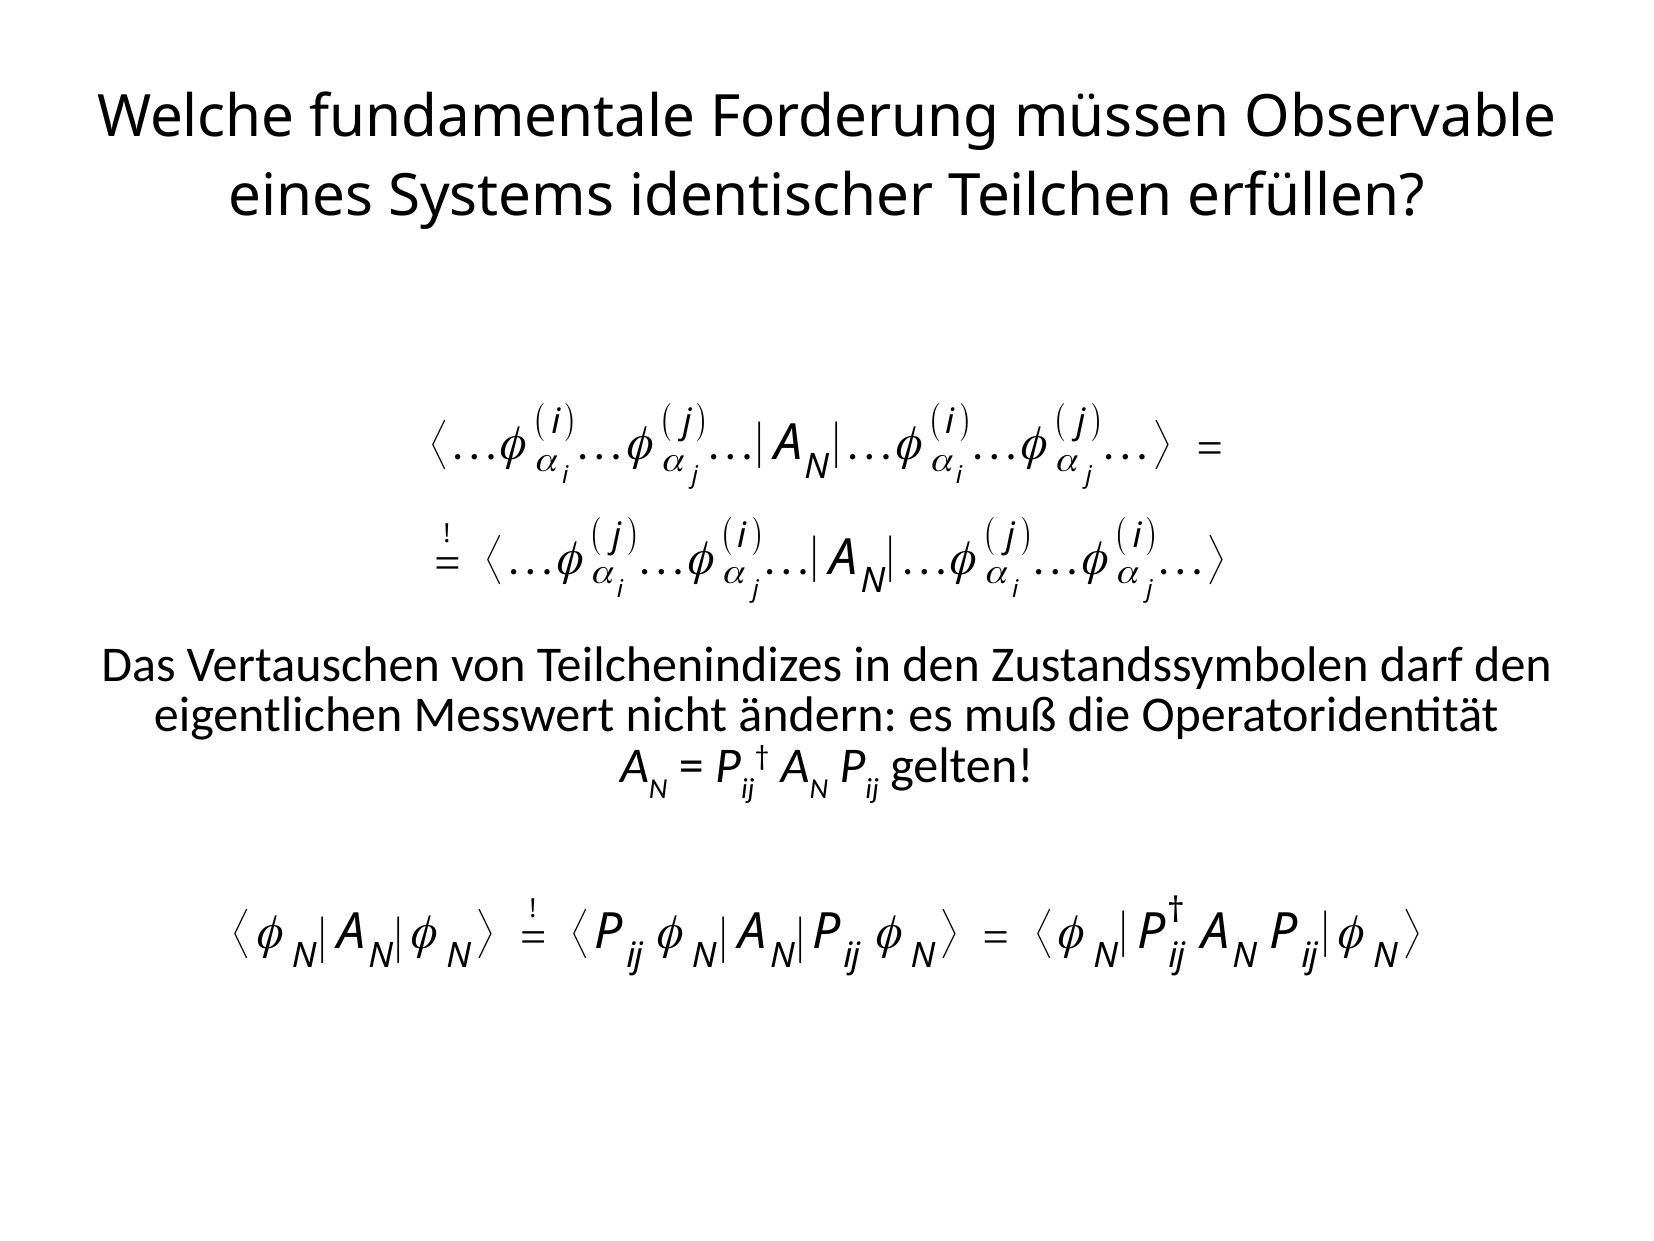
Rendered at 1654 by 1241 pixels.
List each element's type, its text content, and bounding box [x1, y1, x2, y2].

chart [226, 889, 1428, 977]
chart [421, 400, 1233, 604]
subtitle Das Vertauschen von Teilchenindizes in den Zustandssymbolen darf den eigentlichen Messwert nicht ändern: es muß die Operatoridentität AN = Pij† AN Pij gelten! [82, 290, 1571, 1010]
title Welche fundamentale Forderung müssen Observable eines Systems identischer Teilchen erfüllen? [82, 49, 1571, 257]
